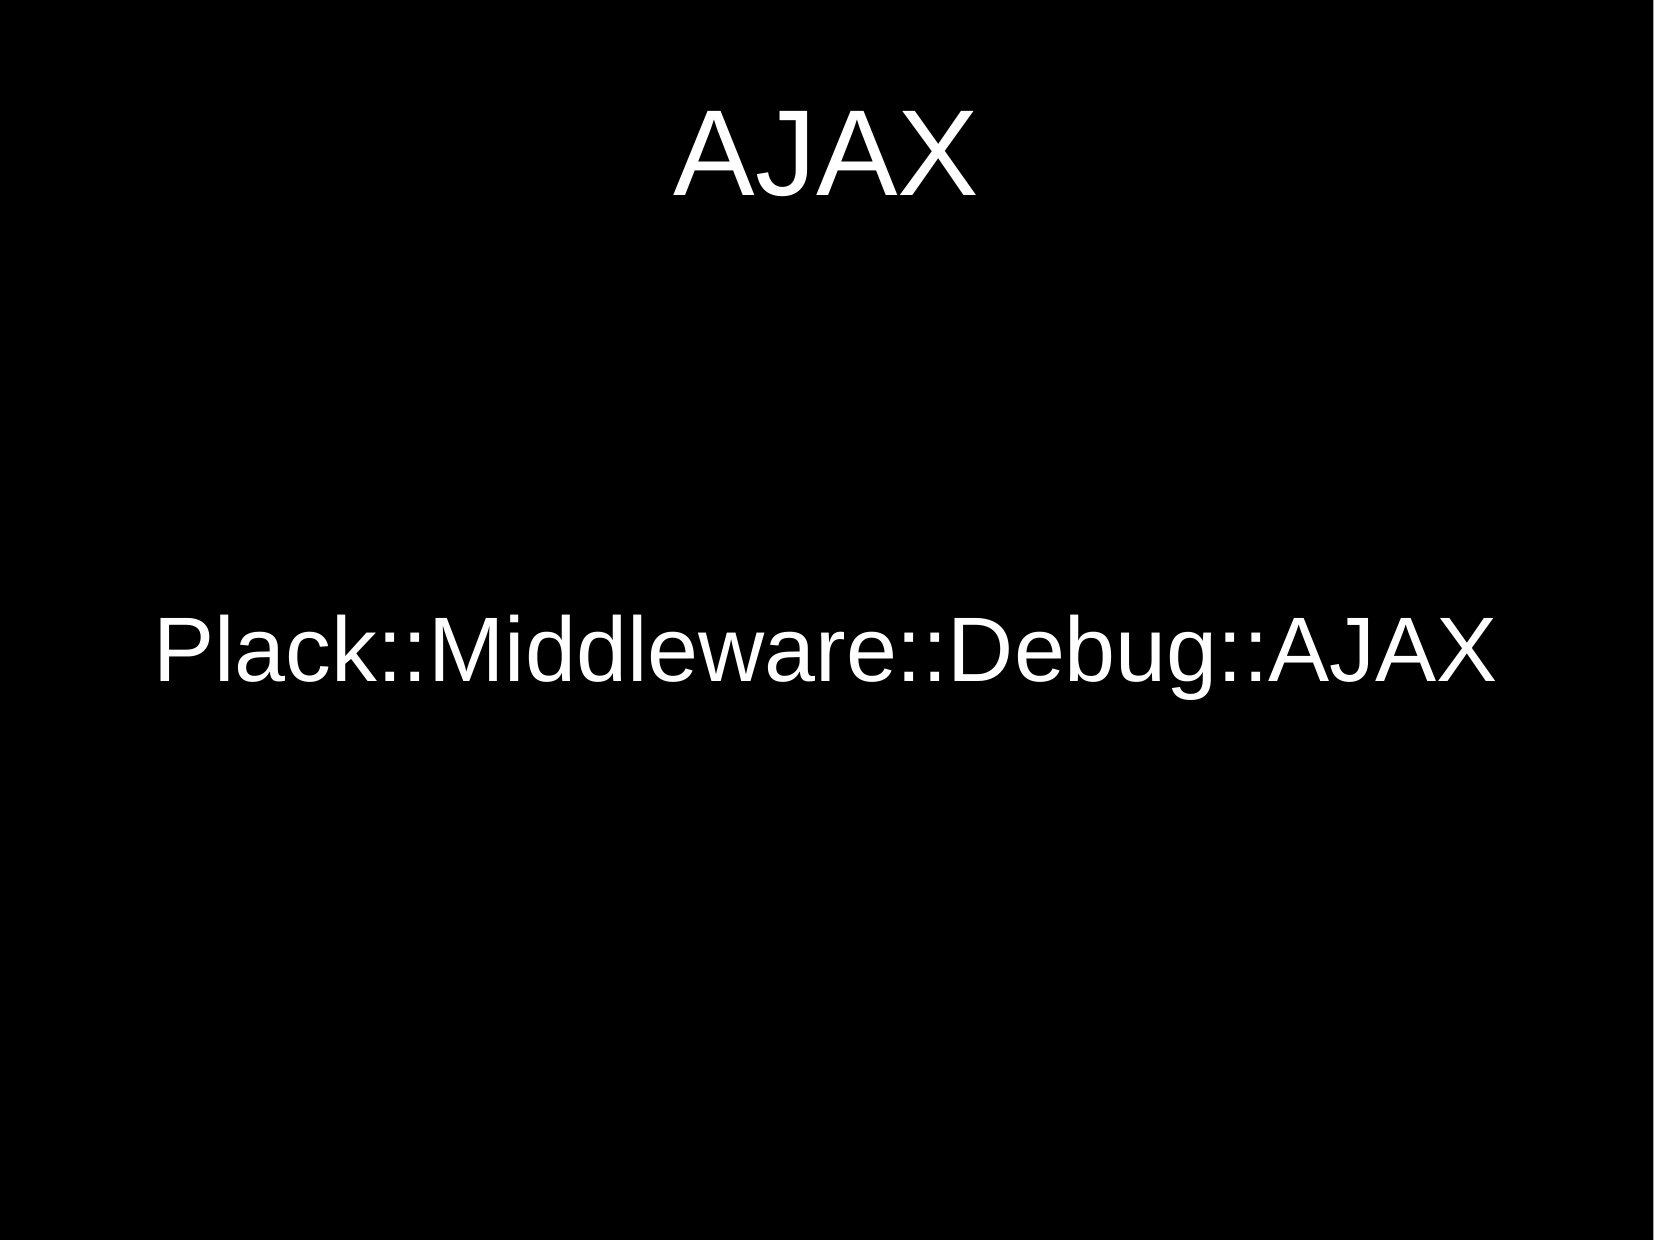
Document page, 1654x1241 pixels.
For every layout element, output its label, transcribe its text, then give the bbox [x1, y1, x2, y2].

title AJAX [82, 49, 1571, 257]
subtitle Plack::Middleware::Debug::AJAX [82, 290, 1571, 1010]
